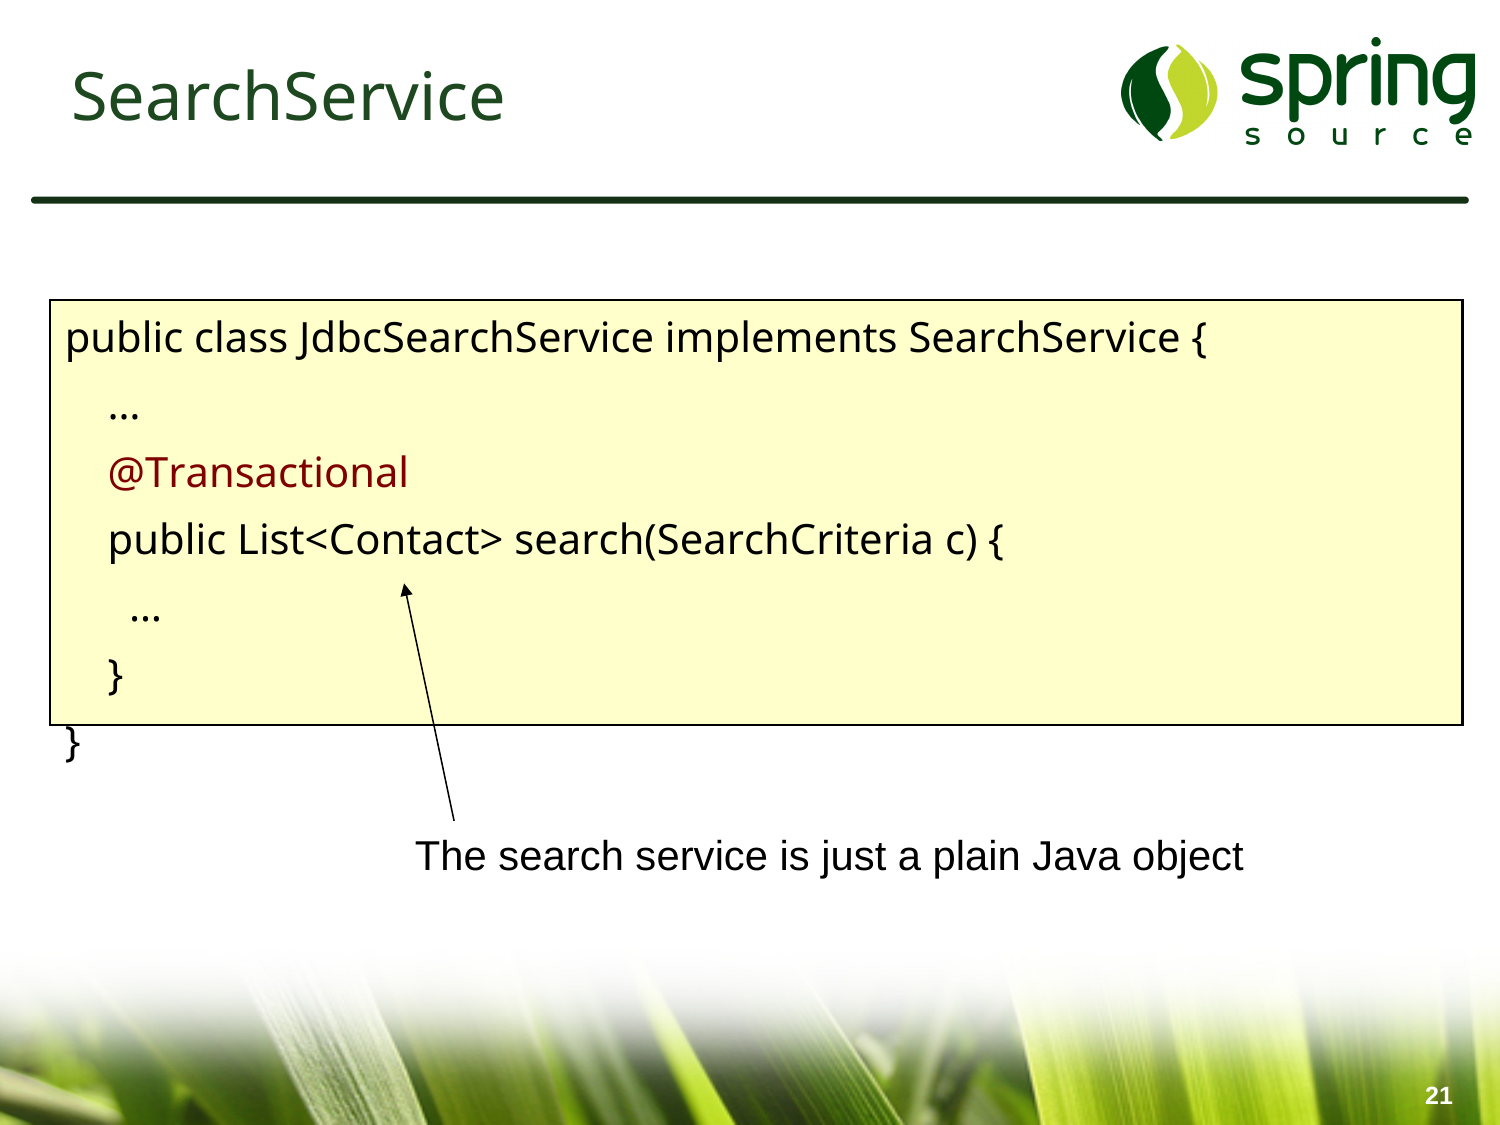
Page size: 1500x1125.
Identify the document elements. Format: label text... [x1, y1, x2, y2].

title SearchService [56, 13, 1089, 176]
picture [0, 944, 1500, 1125]
text_box public class JdbcSearchService implements SearchService { … @Transactional public List<Contact> search(SearchCriteria c) { … } } [50, 299, 1463, 725]
picture [1121, 37, 1475, 145]
text_box The search service is just a plain Java object [400, 824, 1260, 887]
